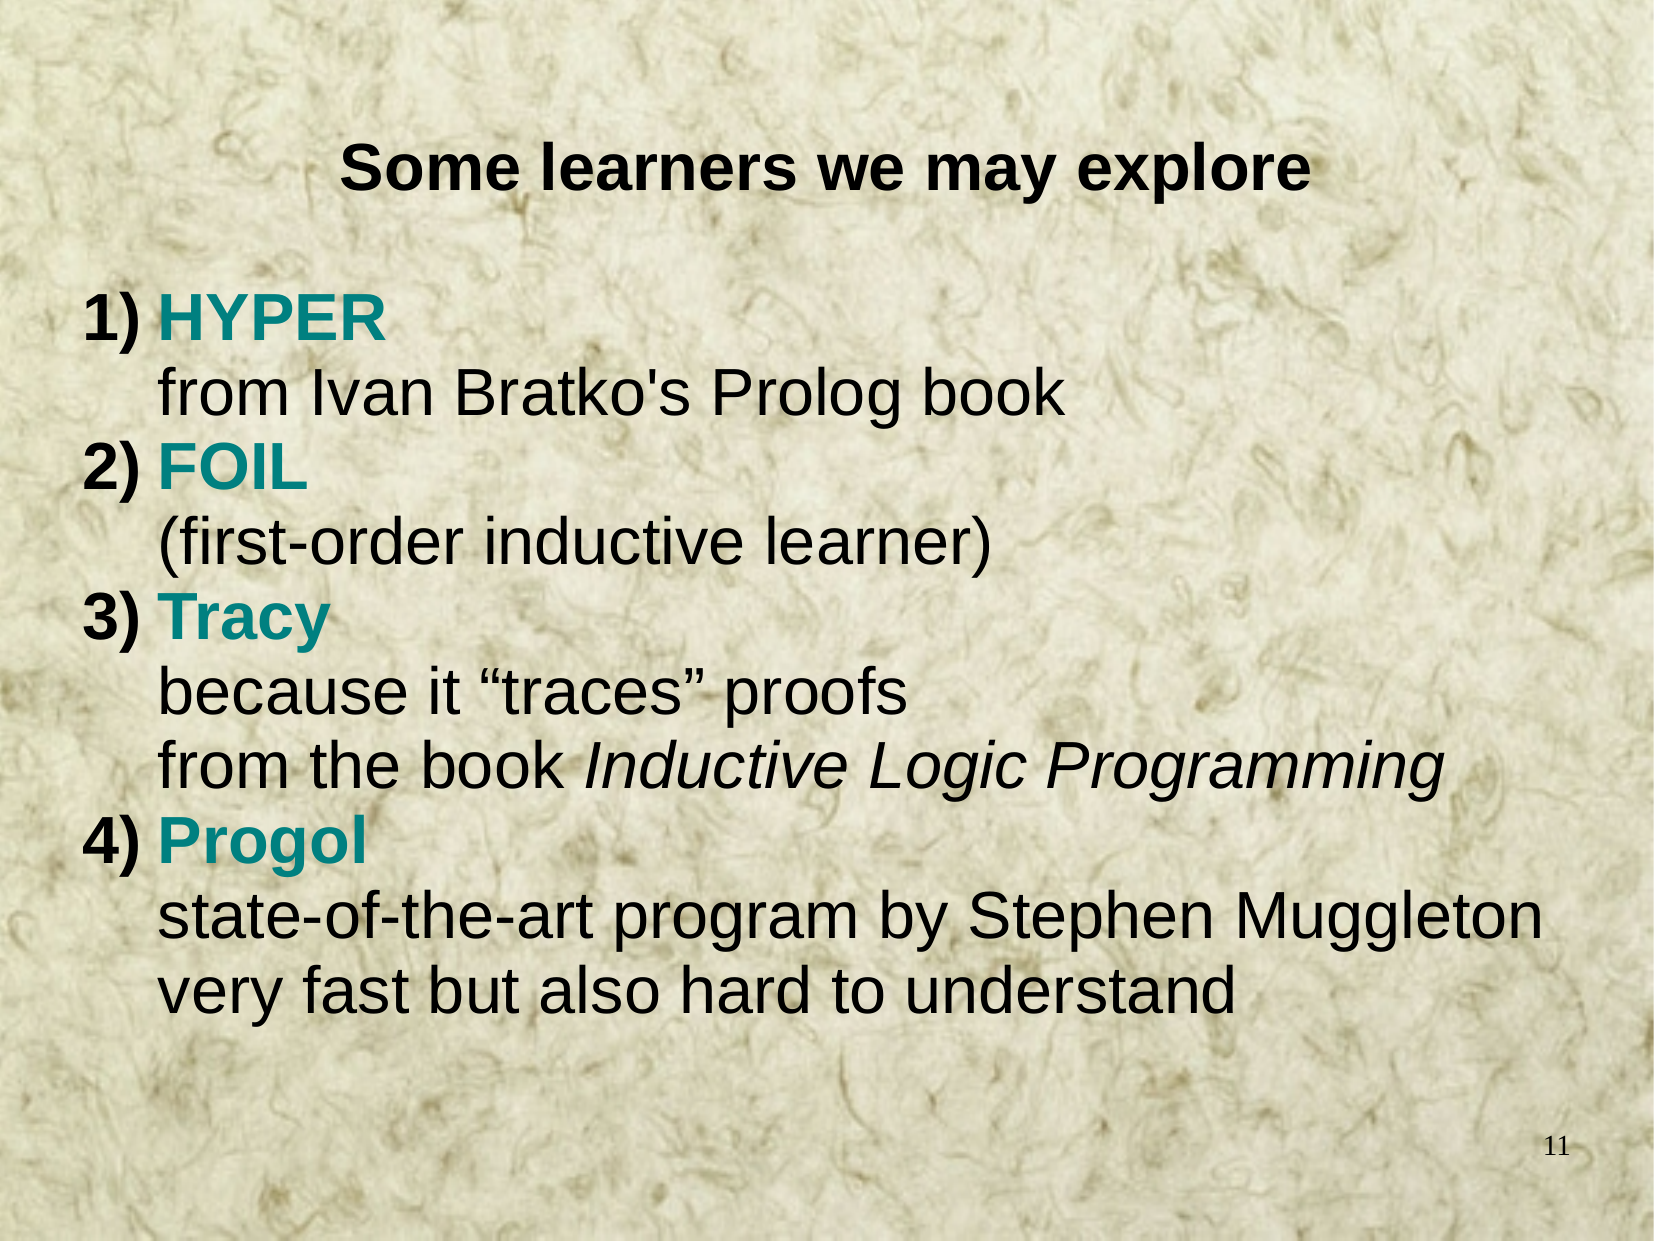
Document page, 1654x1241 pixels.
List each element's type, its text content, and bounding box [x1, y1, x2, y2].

subtitle Some learners we may explore HYPER from Ivan Bratko's Prolog book FOIL (first-order inductive learner) Tracy because it “traces” proofs from the book Inductive Logic Programming Progol state-of-the-art program by Stephen Muggleton very fast but also hard to understand [82, 49, 1571, 1109]
picture [0, 0, 1654, 1241]
